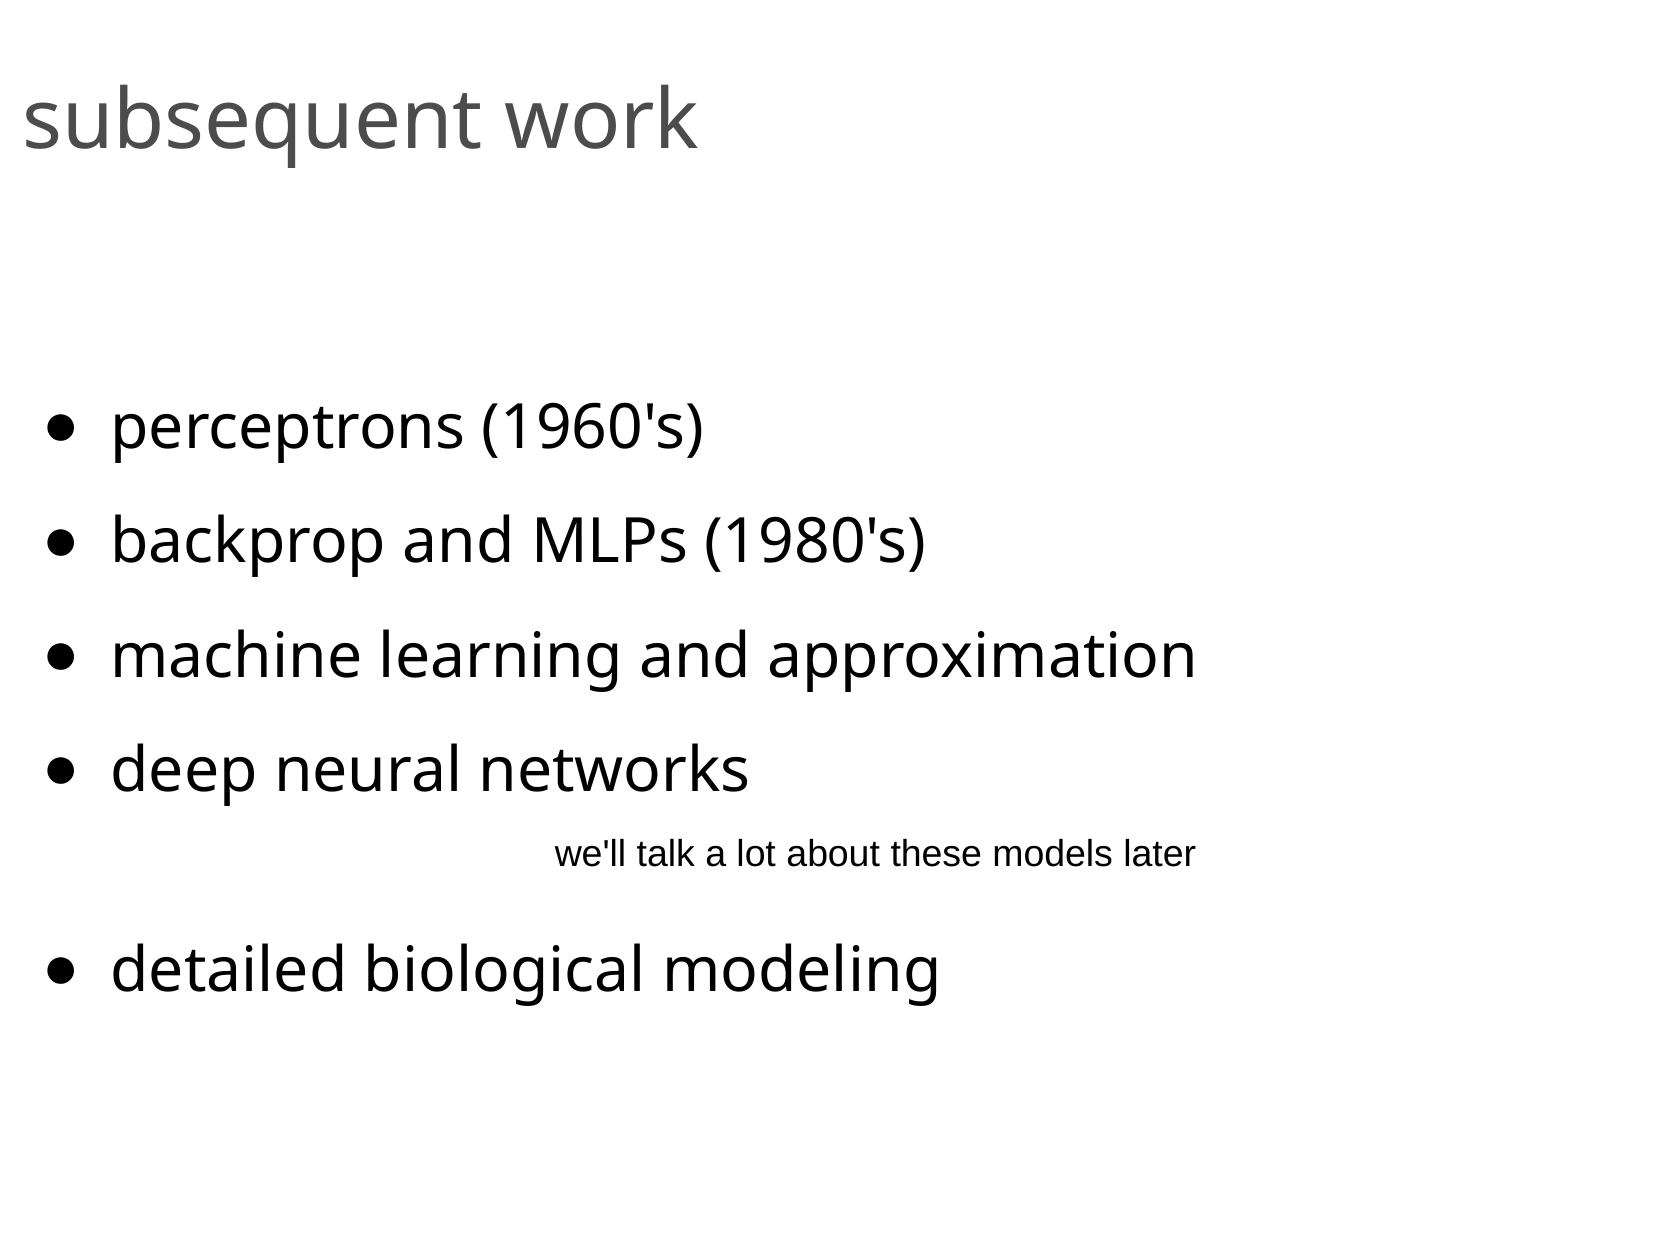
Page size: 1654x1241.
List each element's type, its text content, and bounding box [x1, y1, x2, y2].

title subsequent work [22, 19, 1654, 213]
text_box we'll talk a lot about these models later [540, 825, 1576, 882]
list perceptrons (1960's) backprop and MLPs (1980's) machine learning and approximation deep neural networks detailed biological modeling [25, 226, 1654, 1166]
